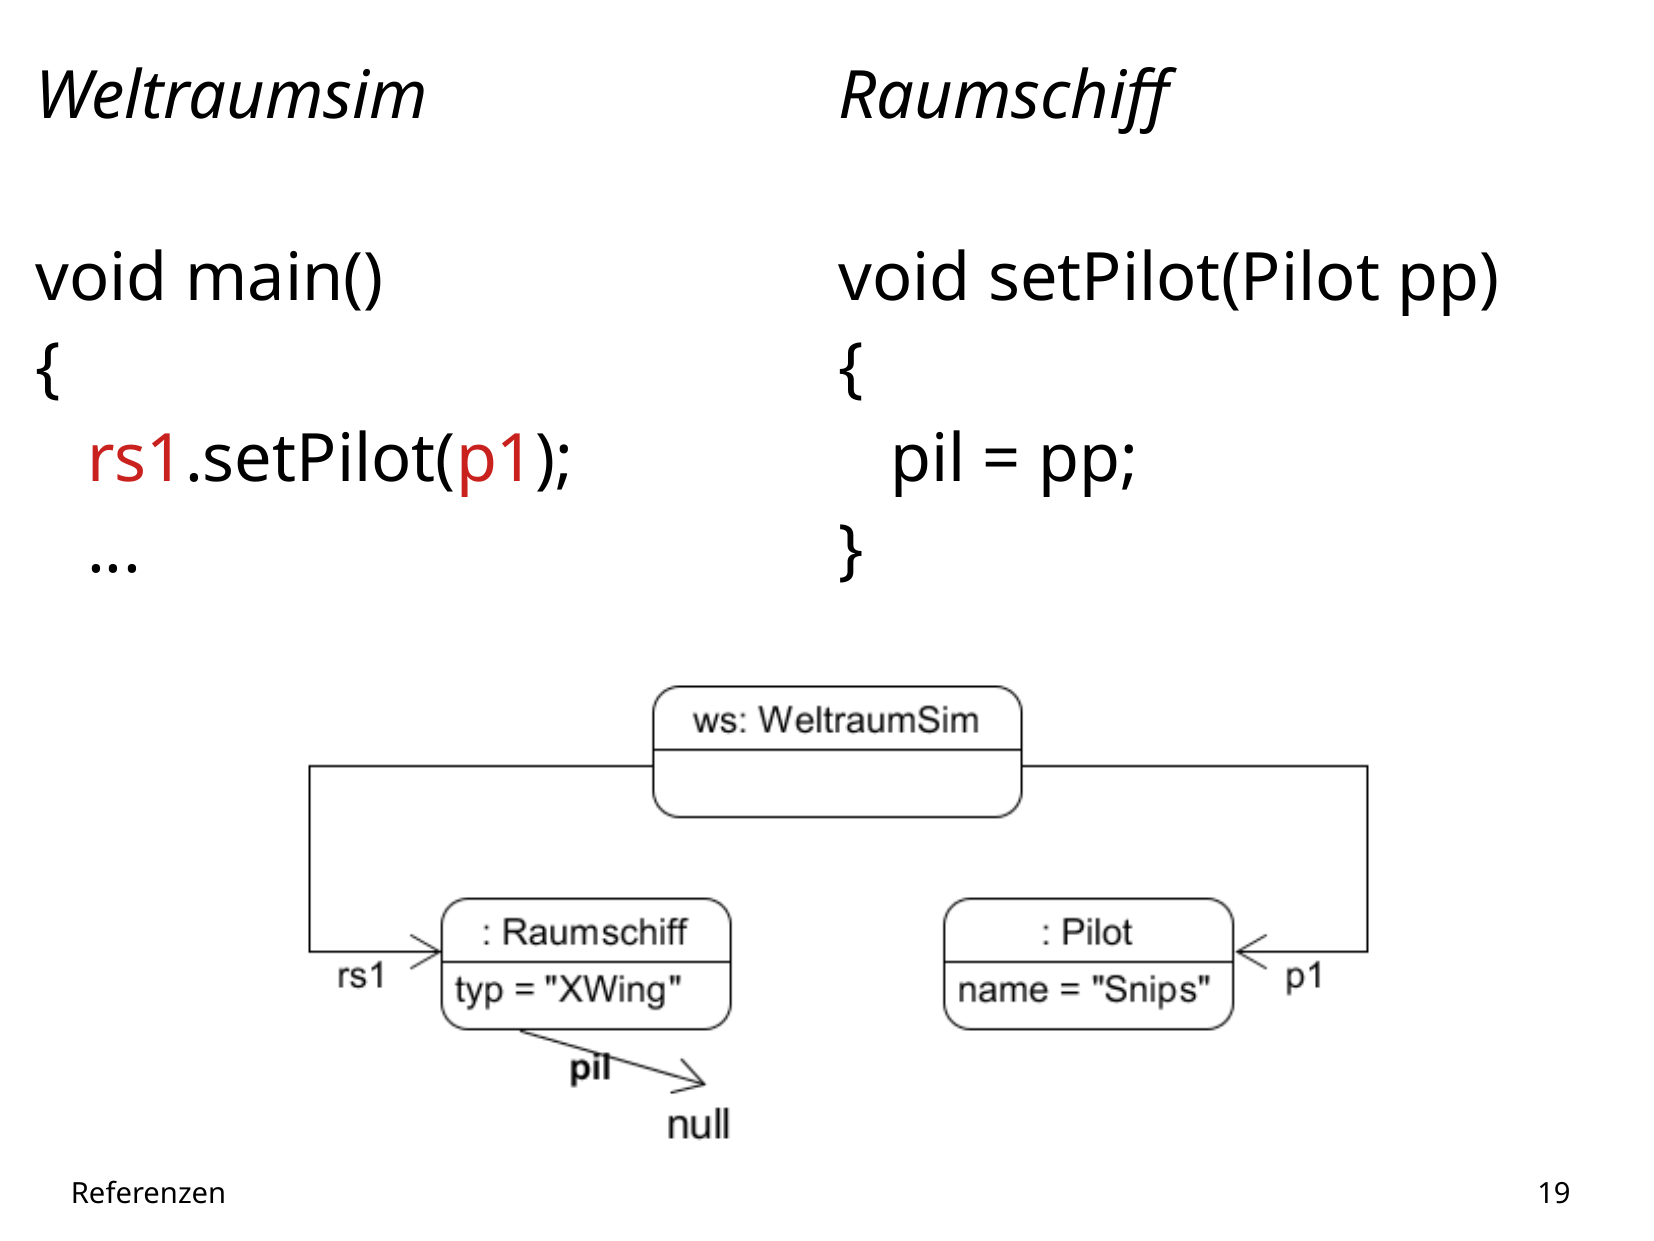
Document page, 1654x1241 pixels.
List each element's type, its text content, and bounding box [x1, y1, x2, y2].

list Raumschiff void setPilot(Pilot pp) { pil = pp; } [838, 47, 1630, 615]
picture [307, 684, 1371, 1143]
list Weltraumsim void main() { rs1.setPilot(p1); ... [35, 47, 745, 615]
